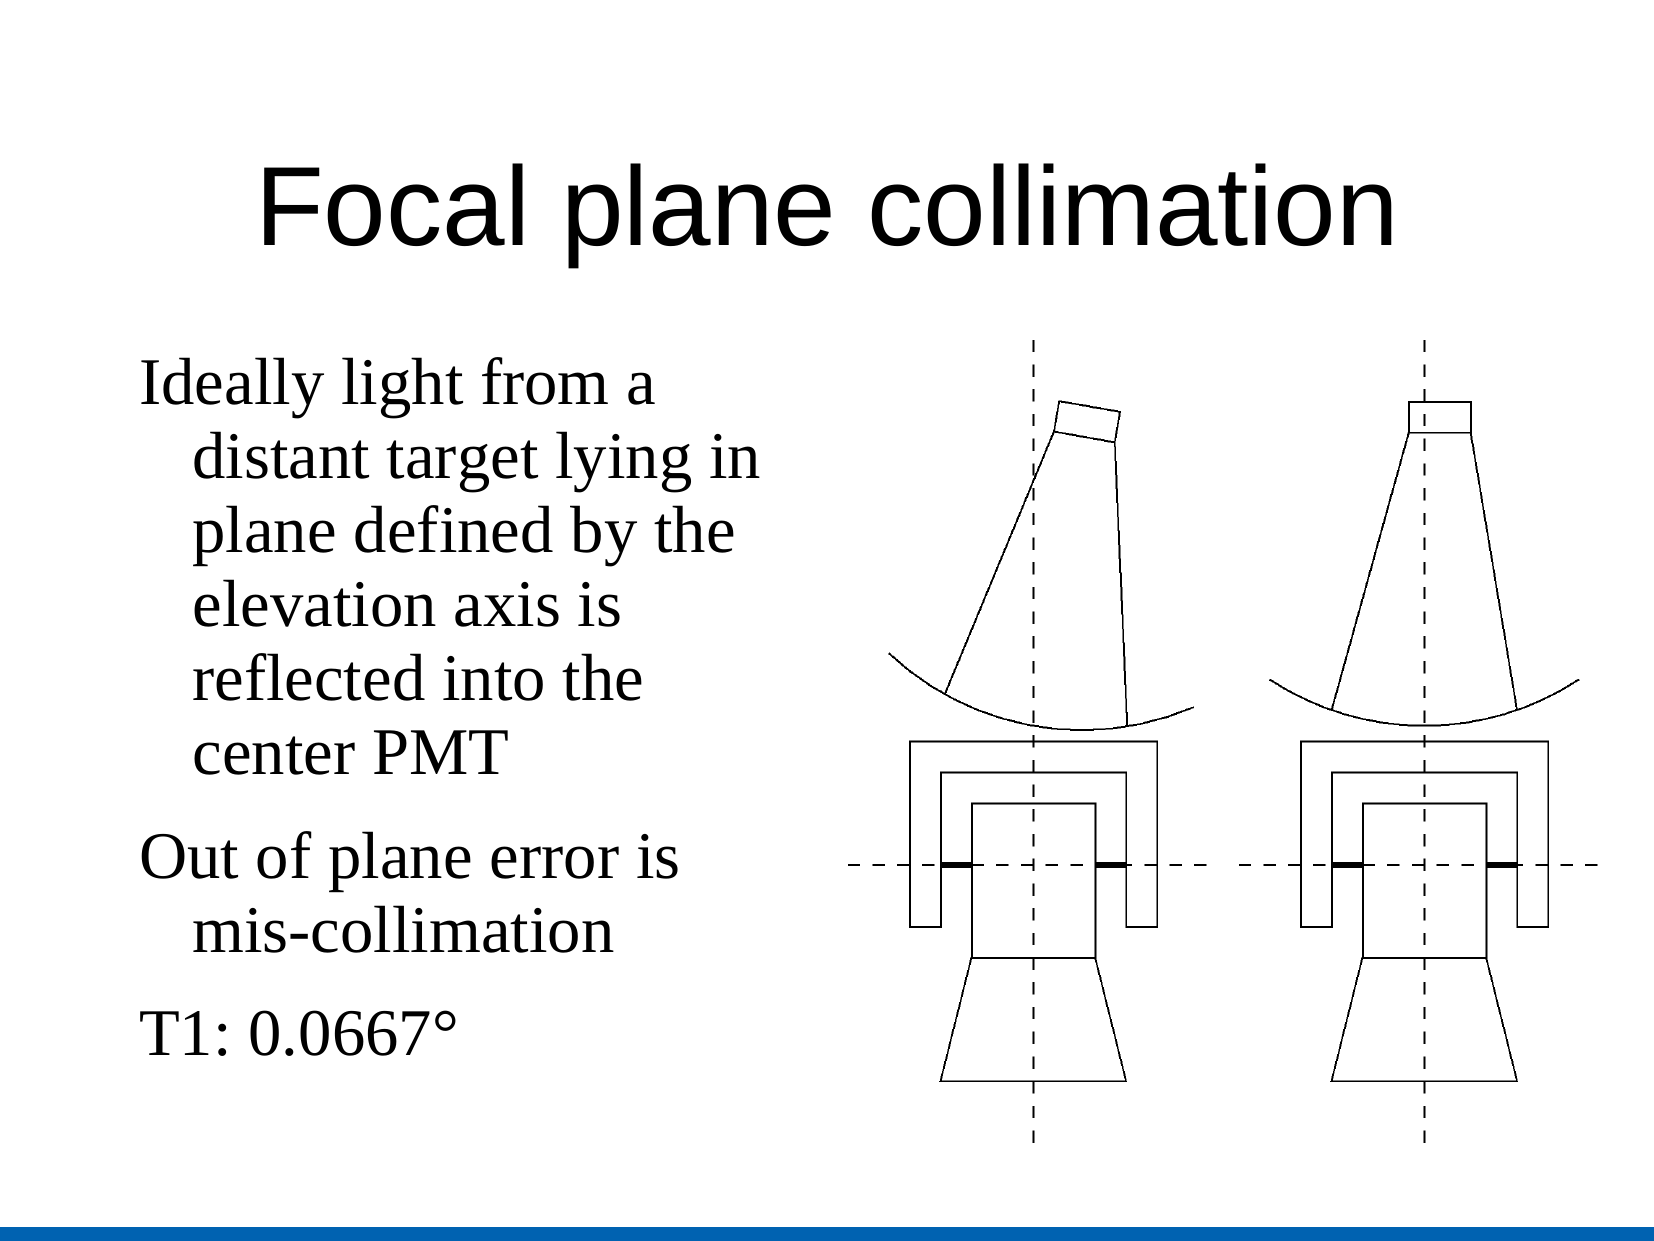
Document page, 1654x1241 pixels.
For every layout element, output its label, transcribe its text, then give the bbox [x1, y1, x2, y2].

list Ideally light from a distant target lying in plane defined by the elevation axis is reflected into the center PMT Out of plane error is mis-collimation T1: 0.0667° [121, 344, 811, 1132]
title Focal plane collimation [121, 102, 1533, 311]
picture [1236, 337, 1612, 1145]
picture [845, 337, 1221, 1145]
